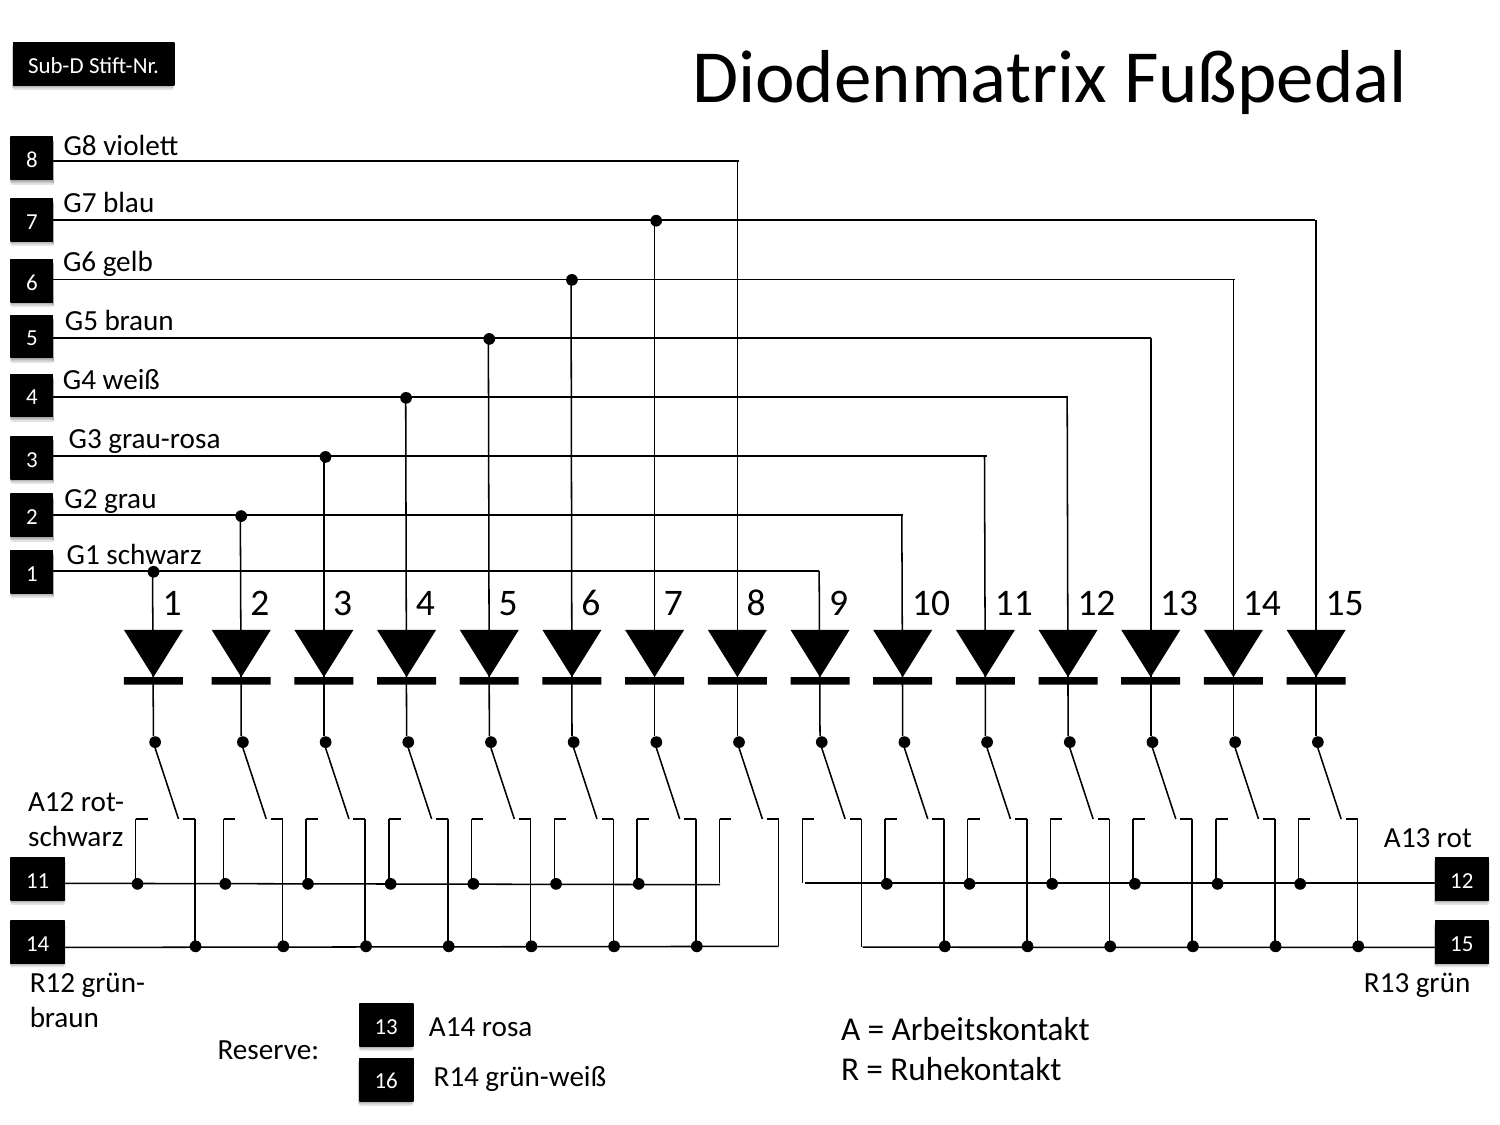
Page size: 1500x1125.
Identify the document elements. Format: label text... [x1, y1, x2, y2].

text_box [550, 877, 562, 883]
text_box [1046, 884, 1059, 890]
text_box G8 violett [48, 119, 194, 170]
text_box R13 grün [1349, 955, 1486, 1006]
text_box [566, 273, 578, 286]
text_box [691, 940, 703, 945]
text_box [1294, 884, 1307, 890]
text_box [898, 736, 911, 748]
text_box [815, 736, 828, 748]
text_box [573, 631, 601, 676]
text_box 9 [814, 570, 864, 631]
text_box [733, 736, 745, 748]
text_box [154, 631, 183, 685]
text_box [277, 948, 289, 953]
text_box [964, 877, 975, 882]
text_box R12 grün- braun [15, 955, 161, 1041]
text_box [608, 940, 620, 945]
text_box [132, 877, 143, 882]
text_box [123, 629, 152, 675]
text_box [963, 884, 976, 890]
text_box 12 [1062, 570, 1131, 631]
text_box [633, 886, 645, 890]
text_box [319, 451, 332, 463]
text_box 2 [11, 494, 53, 537]
text_box [1105, 949, 1116, 953]
text_box [1317, 677, 1346, 685]
text_box [655, 631, 685, 685]
text_box [633, 877, 645, 883]
text_box [550, 886, 562, 890]
text_box 14 [1228, 570, 1296, 631]
text_box 6 [11, 259, 53, 303]
text_box G5 braun [49, 294, 189, 345]
text_box 6 [566, 572, 616, 631]
text_box [467, 885, 479, 890]
text_box [1211, 884, 1224, 890]
text_box G6 gelb [48, 235, 168, 286]
text_box [1269, 940, 1282, 946]
text_box 4 [11, 374, 53, 417]
text_box [987, 677, 1015, 685]
text_box [691, 948, 703, 953]
text_box Sub-D Stift-Nr. [13, 42, 174, 86]
text_box 15 [1435, 921, 1489, 964]
text_box [1286, 629, 1315, 676]
text_box [1311, 736, 1324, 748]
text_box [325, 677, 354, 685]
text_box [319, 736, 332, 748]
text_box [1046, 877, 1058, 882]
text_box [873, 677, 901, 685]
text_box 14 [11, 921, 65, 964]
text_box [1128, 884, 1141, 890]
text_box [123, 677, 152, 685]
text_box [873, 629, 901, 675]
text_box [1229, 736, 1242, 748]
text_box [302, 885, 314, 890]
text_box [525, 940, 537, 945]
text_box [242, 631, 271, 676]
text_box [149, 736, 162, 748]
text_box [360, 948, 372, 953]
text_box [467, 877, 480, 883]
text_box [294, 629, 323, 676]
text_box A12 rot- schwarz [13, 775, 140, 860]
text_box [1187, 949, 1199, 953]
text_box [459, 629, 488, 676]
text_box [443, 948, 455, 953]
text_box [955, 677, 984, 685]
text_box [236, 736, 249, 748]
text_box [483, 333, 496, 345]
text_box [1038, 677, 1067, 685]
text_box [573, 677, 602, 685]
text_box [880, 884, 893, 890]
text_box [1270, 949, 1281, 953]
text_box G1 schwarz [51, 527, 217, 578]
text_box [567, 736, 580, 748]
text_box [1063, 736, 1076, 748]
text_box G3 grau-rosa [53, 412, 236, 463]
text_box [190, 948, 202, 953]
text_box [325, 631, 353, 676]
text_box 8 [731, 572, 781, 631]
text_box 5 [11, 315, 53, 358]
text_box [1212, 877, 1223, 882]
text_box [1121, 629, 1150, 676]
text_box [650, 736, 663, 748]
text_box [490, 631, 519, 676]
text_box 7 [649, 572, 698, 631]
text_box 1 [11, 550, 53, 593]
text_box [385, 877, 397, 883]
text_box G4 weiß [48, 353, 176, 404]
text_box [881, 877, 893, 882]
text_box [442, 940, 455, 946]
text_box G2 grau [49, 471, 172, 522]
text_box [302, 877, 314, 883]
text_box [738, 631, 767, 685]
text_box 4 [401, 572, 450, 631]
text_box [294, 677, 323, 685]
text_box [1104, 940, 1117, 946]
text_box 10 [897, 570, 966, 631]
text_box [360, 940, 372, 946]
text_box A14 rosa [414, 999, 548, 1050]
text_box 7 [11, 198, 53, 242]
text_box 8 [11, 137, 53, 180]
title Diodenmatrix Fußpedal [605, 19, 1495, 126]
text_box [1317, 631, 1345, 676]
text_box [939, 948, 951, 953]
text_box 12 [1435, 857, 1489, 901]
text_box [1129, 877, 1141, 882]
text_box 16 [359, 1058, 413, 1101]
text_box [650, 214, 662, 219]
text_box [385, 885, 397, 890]
text_box [981, 736, 994, 748]
text_box [377, 629, 405, 675]
text_box [1187, 940, 1199, 946]
text_box 13 [359, 1003, 414, 1047]
text_box [1203, 629, 1233, 685]
text_box [408, 677, 437, 685]
text_box [542, 629, 571, 676]
text_box [189, 940, 202, 946]
text_box [211, 677, 240, 685]
text_box [219, 877, 231, 882]
text_box [939, 940, 951, 946]
text_box [1022, 949, 1033, 953]
text_box A13 rot [1369, 810, 1487, 861]
text_box [790, 677, 818, 685]
text_box [625, 629, 654, 685]
text_box [821, 631, 849, 676]
text_box [790, 629, 818, 674]
text_box [235, 510, 248, 522]
text_box [707, 629, 737, 685]
text_box G7 blau [48, 176, 170, 226]
text_box 3 [318, 572, 368, 631]
text_box 15 [1310, 570, 1379, 631]
text_box [1152, 631, 1180, 676]
text_box [955, 629, 984, 675]
text_box [402, 736, 415, 748]
text_box [485, 736, 497, 748]
text_box [542, 677, 571, 685]
text_box [1352, 940, 1365, 946]
text_box [131, 885, 144, 890]
text_box [1353, 949, 1364, 953]
text_box 13 [1145, 570, 1214, 631]
text_box [525, 948, 537, 953]
text_box [904, 677, 933, 685]
text_box [490, 677, 519, 685]
text_box 2 [235, 572, 285, 631]
text_box Reserve: [203, 1023, 335, 1073]
text_box [1234, 631, 1263, 685]
text_box [655, 221, 663, 227]
text_box 3 [11, 436, 53, 480]
text_box [1152, 677, 1181, 685]
text_box [1286, 677, 1315, 685]
text_box [377, 677, 405, 685]
text_box [1294, 877, 1306, 882]
text_box [1021, 940, 1034, 946]
text_box [821, 677, 850, 685]
text_box [459, 677, 488, 685]
text_box [1146, 736, 1159, 748]
text_box [277, 940, 290, 946]
text_box 11 [11, 857, 65, 901]
text_box [904, 631, 932, 676]
text_box [608, 948, 620, 953]
text_box [408, 631, 436, 675]
text_box [986, 631, 1015, 675]
text_box [1038, 629, 1067, 676]
text_box [1121, 677, 1150, 685]
text_box A = Arbeitskontakt R = Ruhekontakt [826, 999, 1106, 1095]
text_box [1069, 677, 1098, 685]
text_box 11 [980, 570, 1048, 631]
text_box [400, 391, 412, 404]
text_box [242, 677, 271, 685]
text_box 1 [147, 578, 197, 631]
text_box R14 grün-weiß [418, 1050, 622, 1101]
text_box 5 [483, 572, 533, 631]
text_box [219, 885, 231, 890]
text_box [1069, 631, 1097, 676]
text_box [211, 629, 240, 676]
